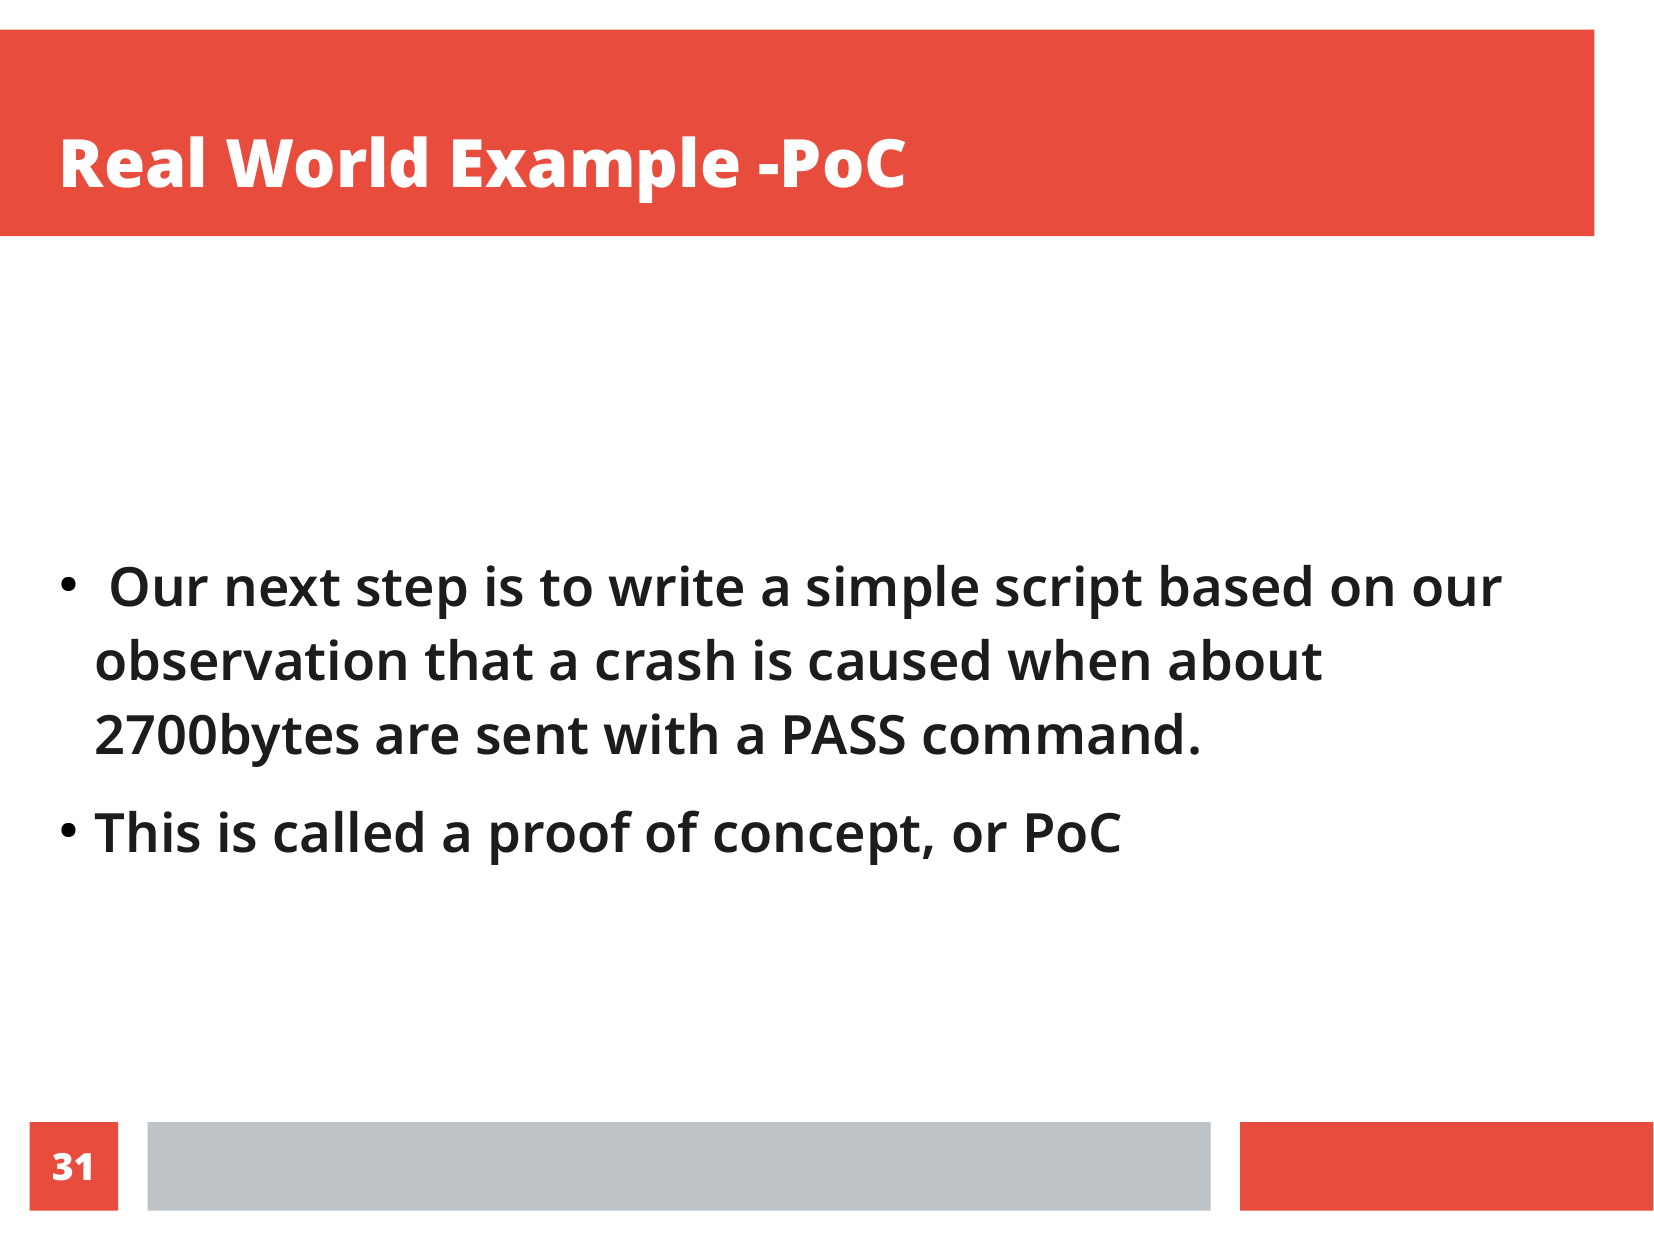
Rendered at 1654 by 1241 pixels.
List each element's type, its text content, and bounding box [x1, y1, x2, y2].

list Our next step is to write a simple script based on our observation that a crash is caused when about 2700bytes are sent with a PASS command. This is called a proof of concept, or PoC [59, 324, 1565, 1093]
title Real World Example -PoC [59, 59, 1595, 207]
